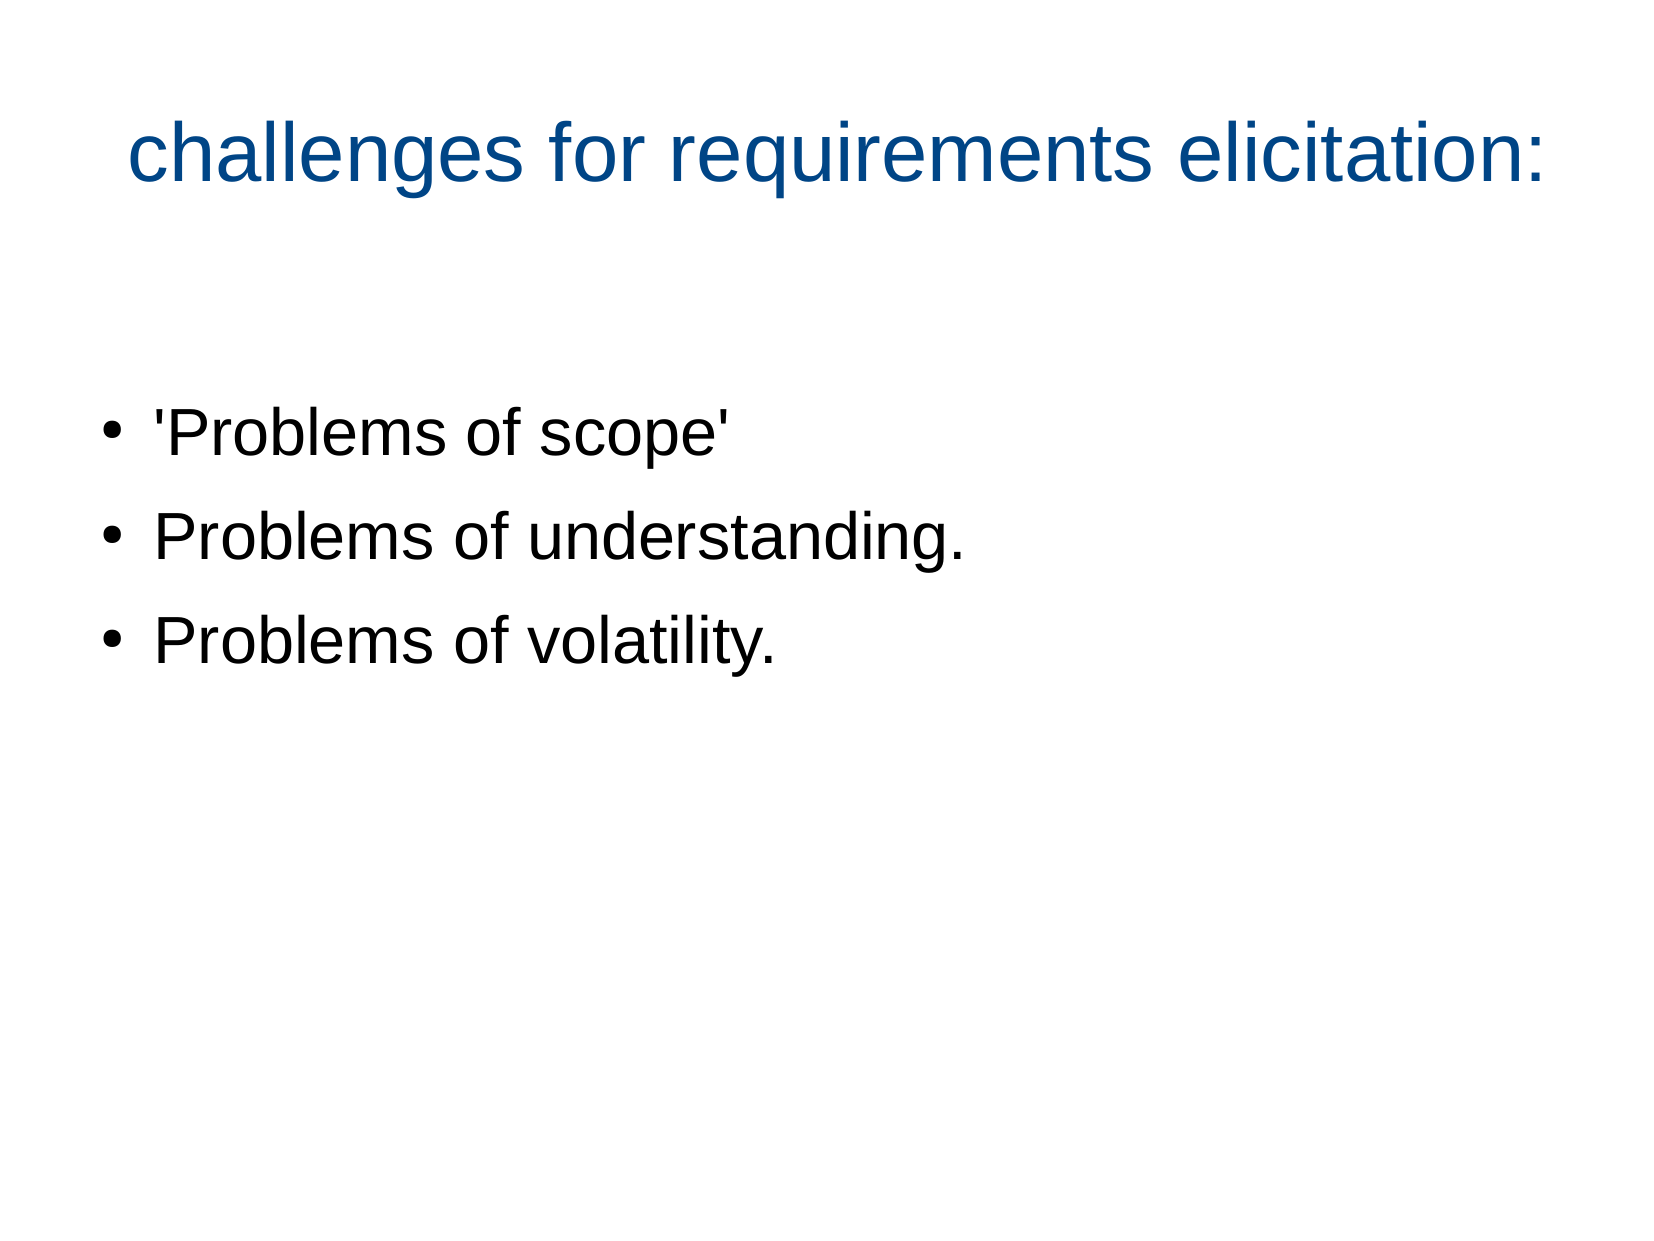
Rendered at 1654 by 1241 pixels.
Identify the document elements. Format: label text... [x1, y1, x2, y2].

title challenges for requirements elicitation: [82, 49, 1571, 257]
list 'Problems of scope' Problems of understanding. Problems of volatility. [82, 290, 1571, 1010]
